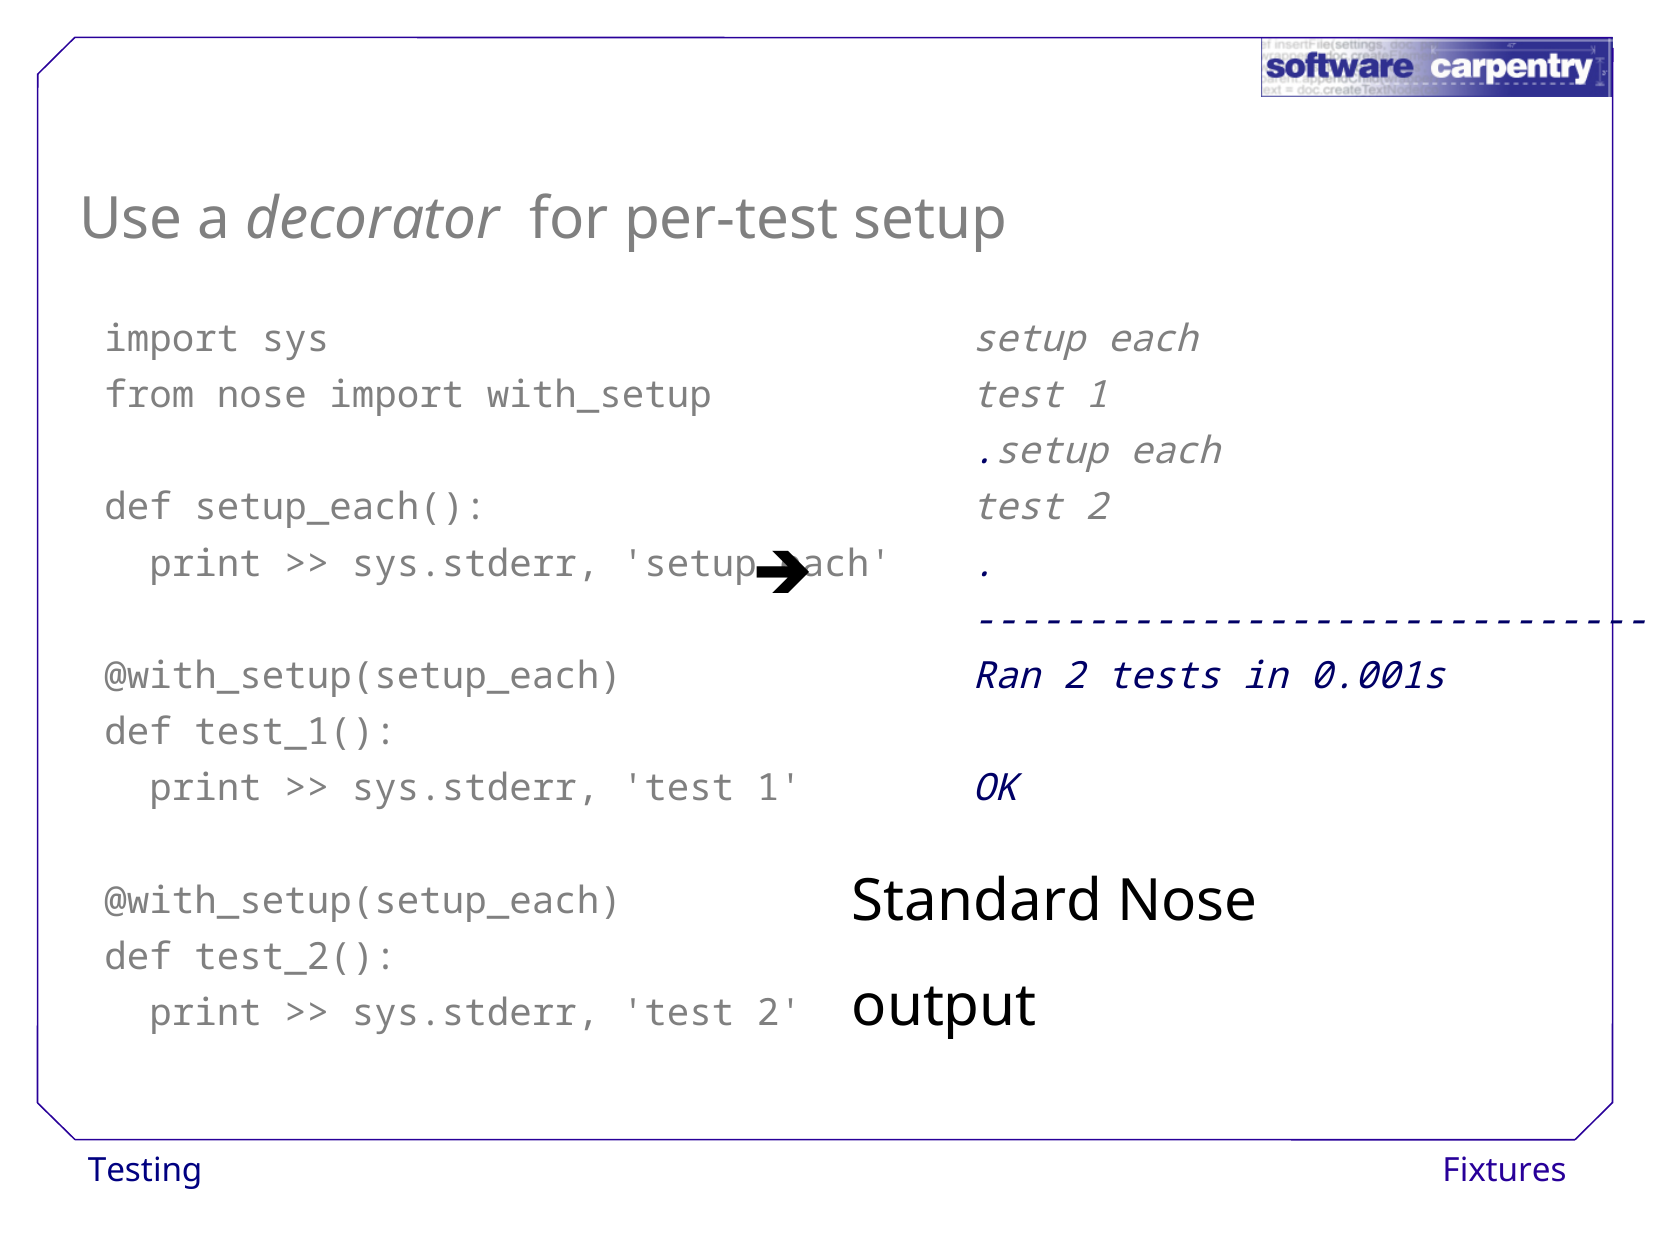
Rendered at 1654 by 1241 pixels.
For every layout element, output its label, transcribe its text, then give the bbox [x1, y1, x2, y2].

text_box import sys from nose import with_setup def setup_each(): print >> sys.stderr, 'setup each' @with_setup(setup_each) def test_1(): print >> sys.stderr, 'test 1' @with_setup(setup_each) def test_2(): print >> sys.stderr, 'test 2' [89, 295, 715, 1121]
text_box  [737, 492, 976, 613]
text_box Use a decorator for per-test setup [64, 138, 1173, 259]
picture [1261, 39, 1613, 97]
text_box setup each test 1 .setup each test 2 . -------------------------------- Ran 2 tests in 0.001s OK [957, 295, 1583, 819]
text_box Standard Nose output [837, 819, 1423, 1046]
